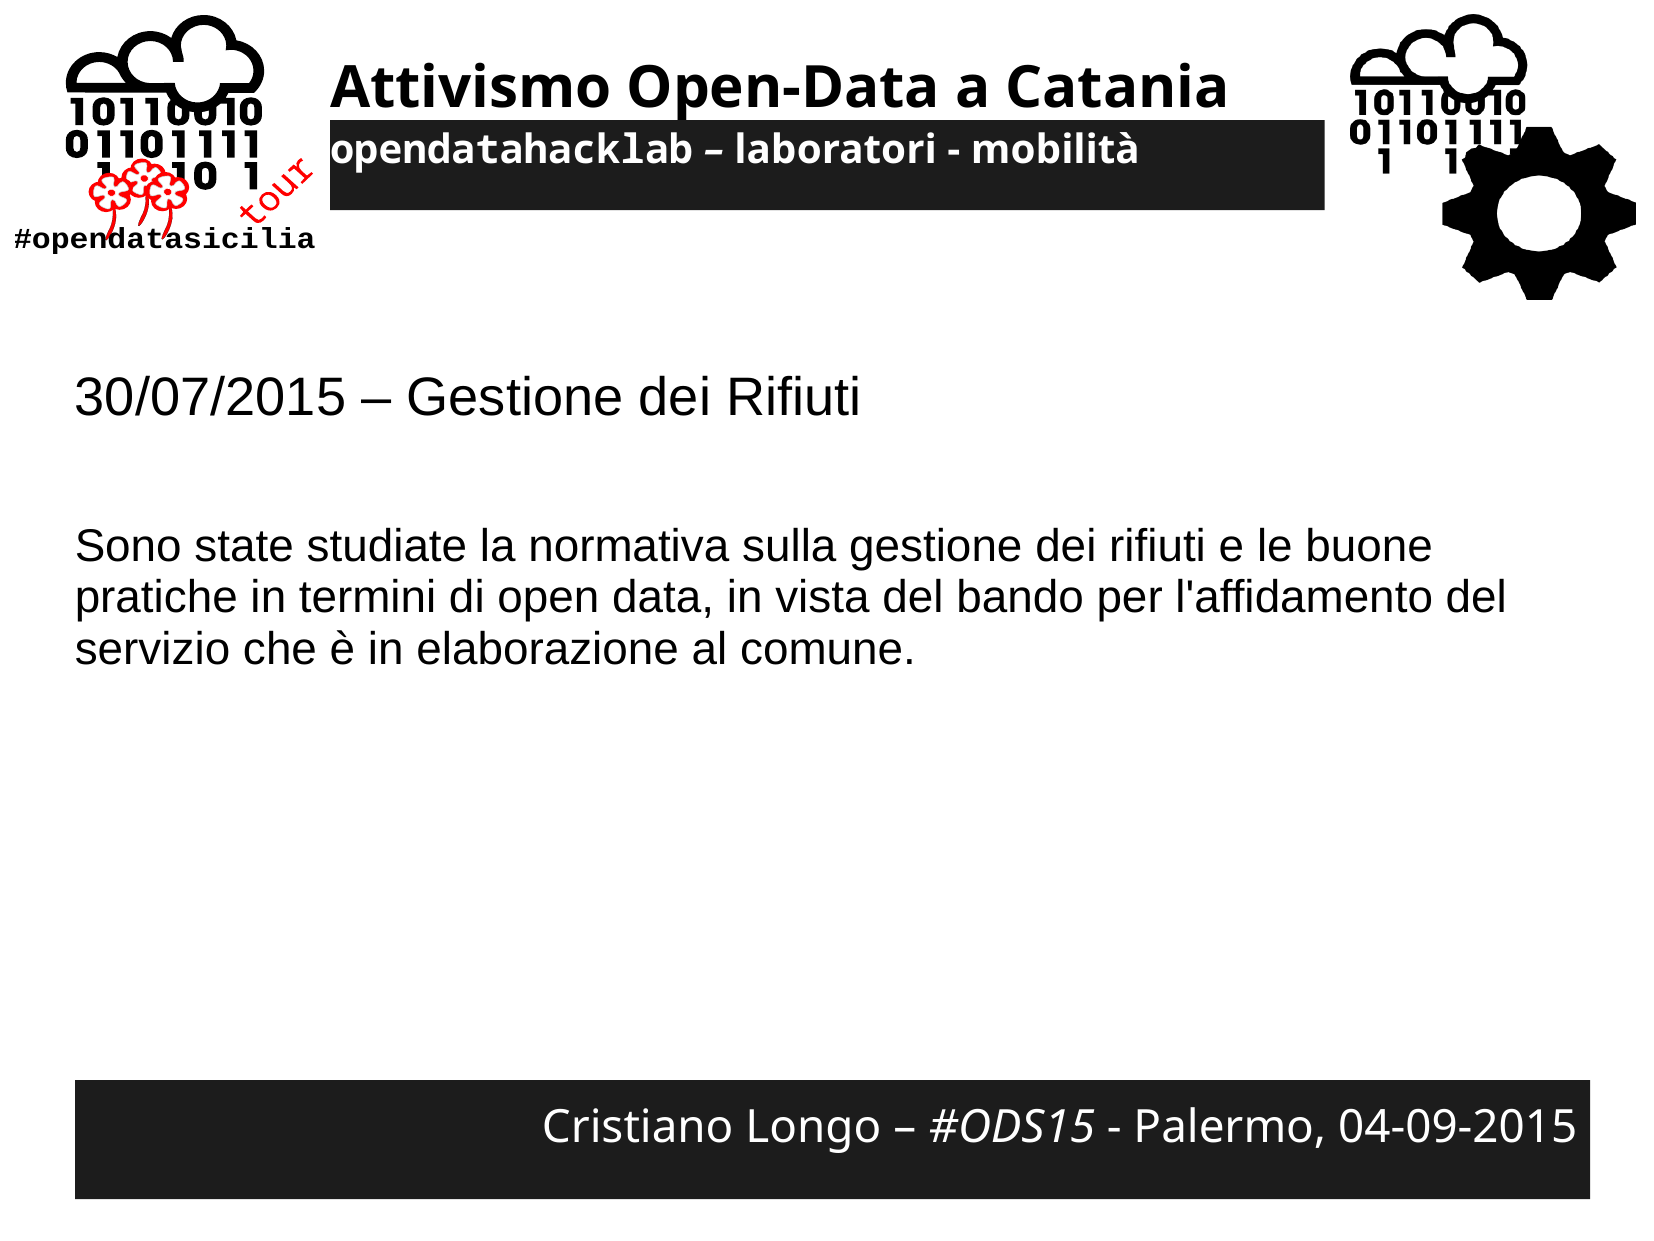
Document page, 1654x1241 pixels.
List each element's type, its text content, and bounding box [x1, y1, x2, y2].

list Attivismo Open-Data a Catania [330, 45, 1321, 120]
text_box Sono state studiate la normativa sulla gestione dei rifiuti e le buone pratiche in termini di open data, in vista del bando per l'affidamento del servizio che è in elaborazione al comune. [60, 512, 1561, 682]
list Cristiano Longo – #ODS15 - Palermo, 04-09-2015 [75, 1080, 1591, 1200]
list opendatahacklab – laboratori - mobilità [330, 120, 1325, 211]
picture [15, 15, 316, 256]
text_box 30/07/2015 – Gestione dei Rifiuti [60, 359, 1546, 436]
picture [1350, 14, 1636, 301]
